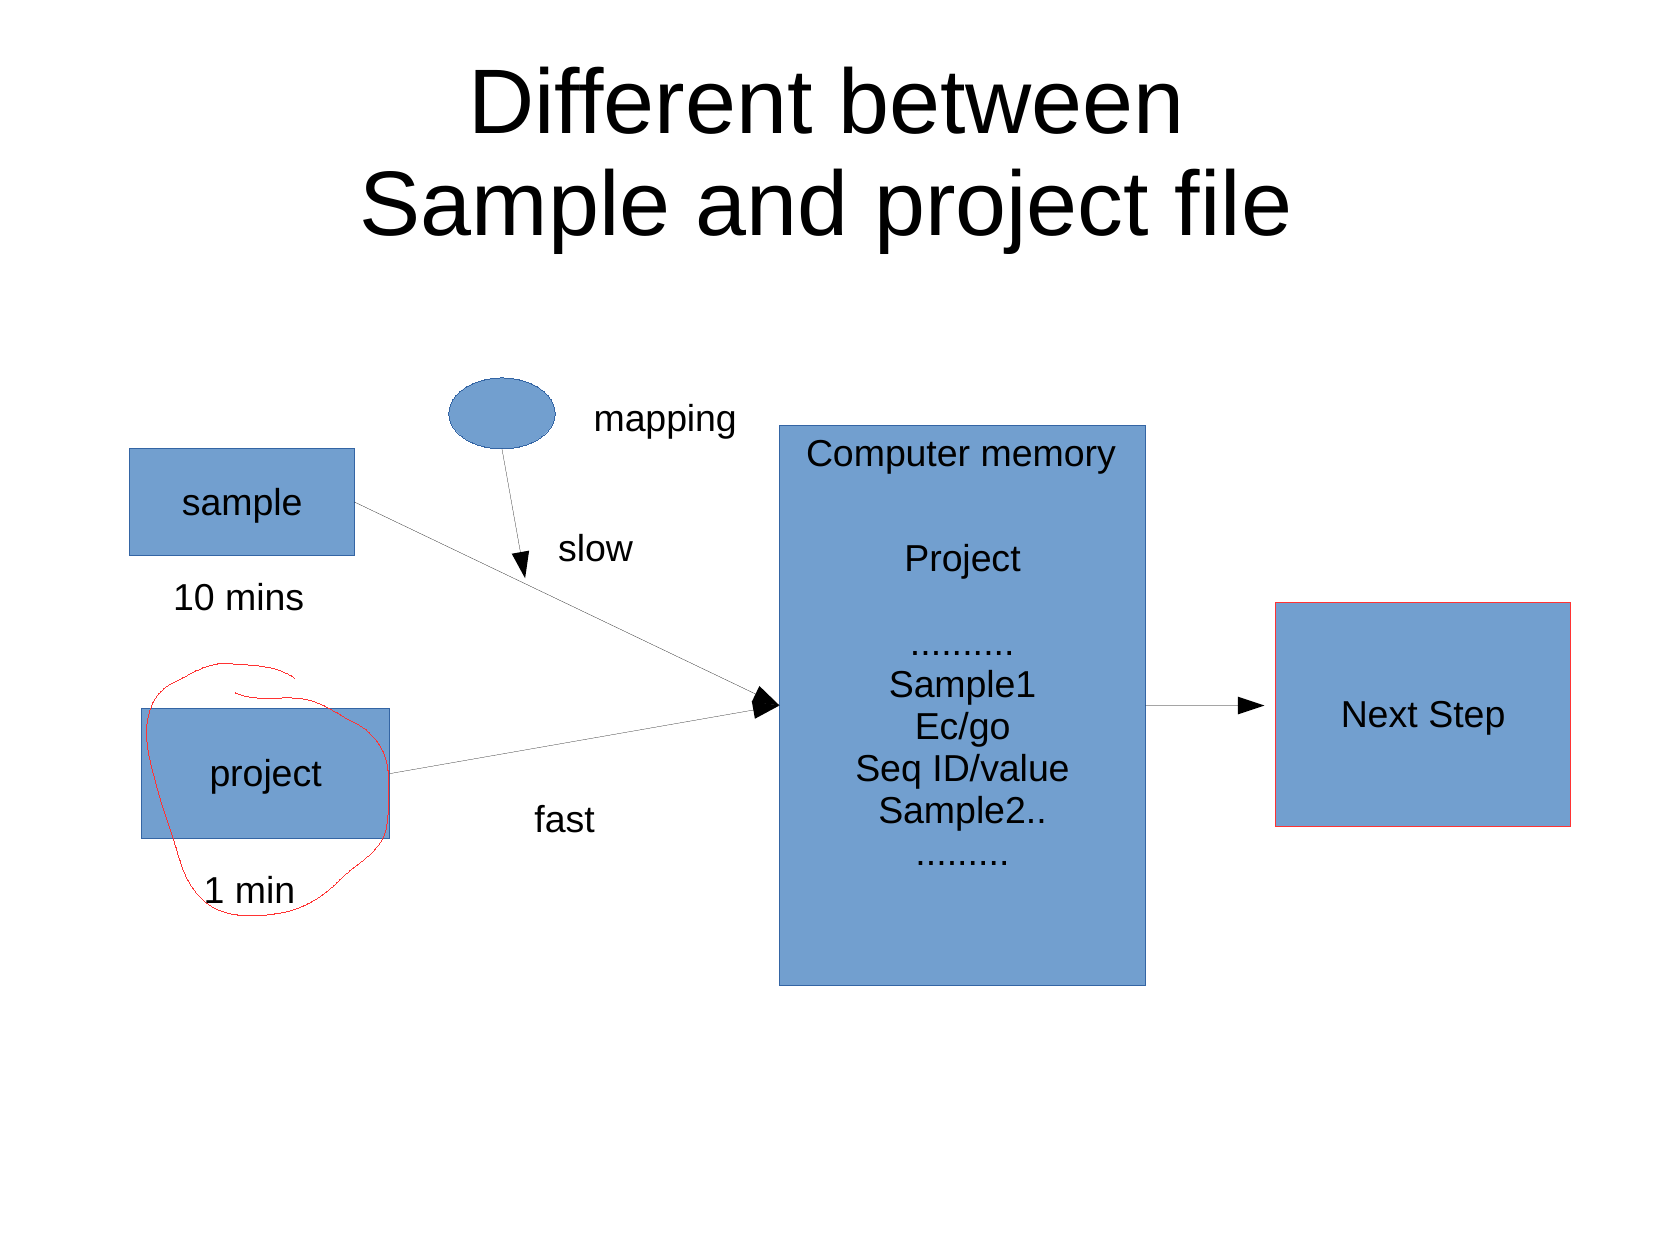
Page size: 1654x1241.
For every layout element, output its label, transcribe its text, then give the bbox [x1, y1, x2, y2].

text_box fast [519, 791, 610, 849]
text_box project [141, 708, 390, 839]
title Different between Sample and project file [82, 49, 1571, 257]
text_box 1 min [188, 862, 311, 920]
text_box 10 mins [158, 569, 319, 626]
text_box Project .......... Sample1 Ec/go Seq ID/value Sample2.. ......... [779, 425, 1146, 986]
text_box [448, 377, 556, 449]
text_box Computer memory [791, 425, 1131, 483]
text_box mapping [578, 389, 752, 447]
text_box sample [129, 448, 355, 556]
text_box Next Step [1275, 602, 1571, 827]
text_box slow [543, 519, 648, 577]
